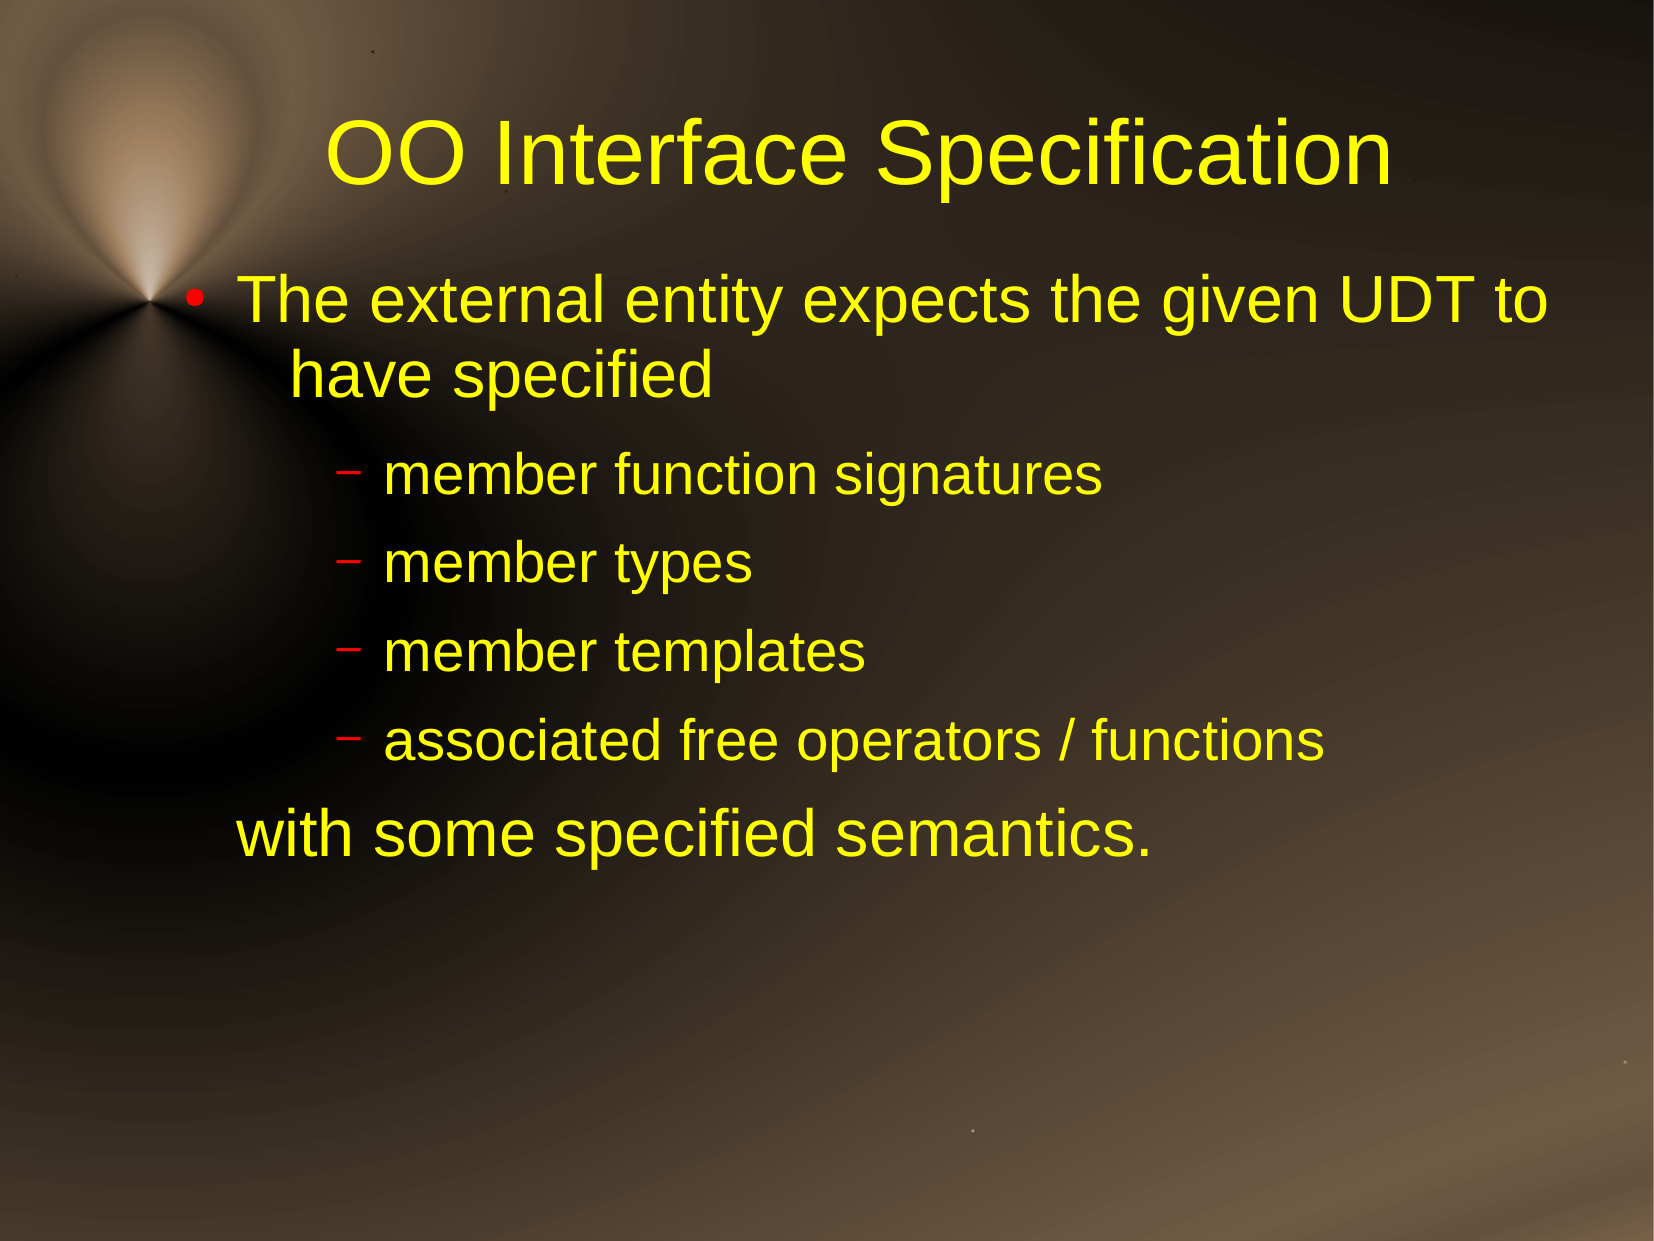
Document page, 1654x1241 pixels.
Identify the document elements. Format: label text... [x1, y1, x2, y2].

title OO Interface Specification [150, 56, 1571, 250]
list The external entity expects the given UDT to have specified member function signatures member types member templates associated free operators / functions with some specified semantics. [147, 262, 1571, 1094]
picture [0, 0, 1654, 1241]
